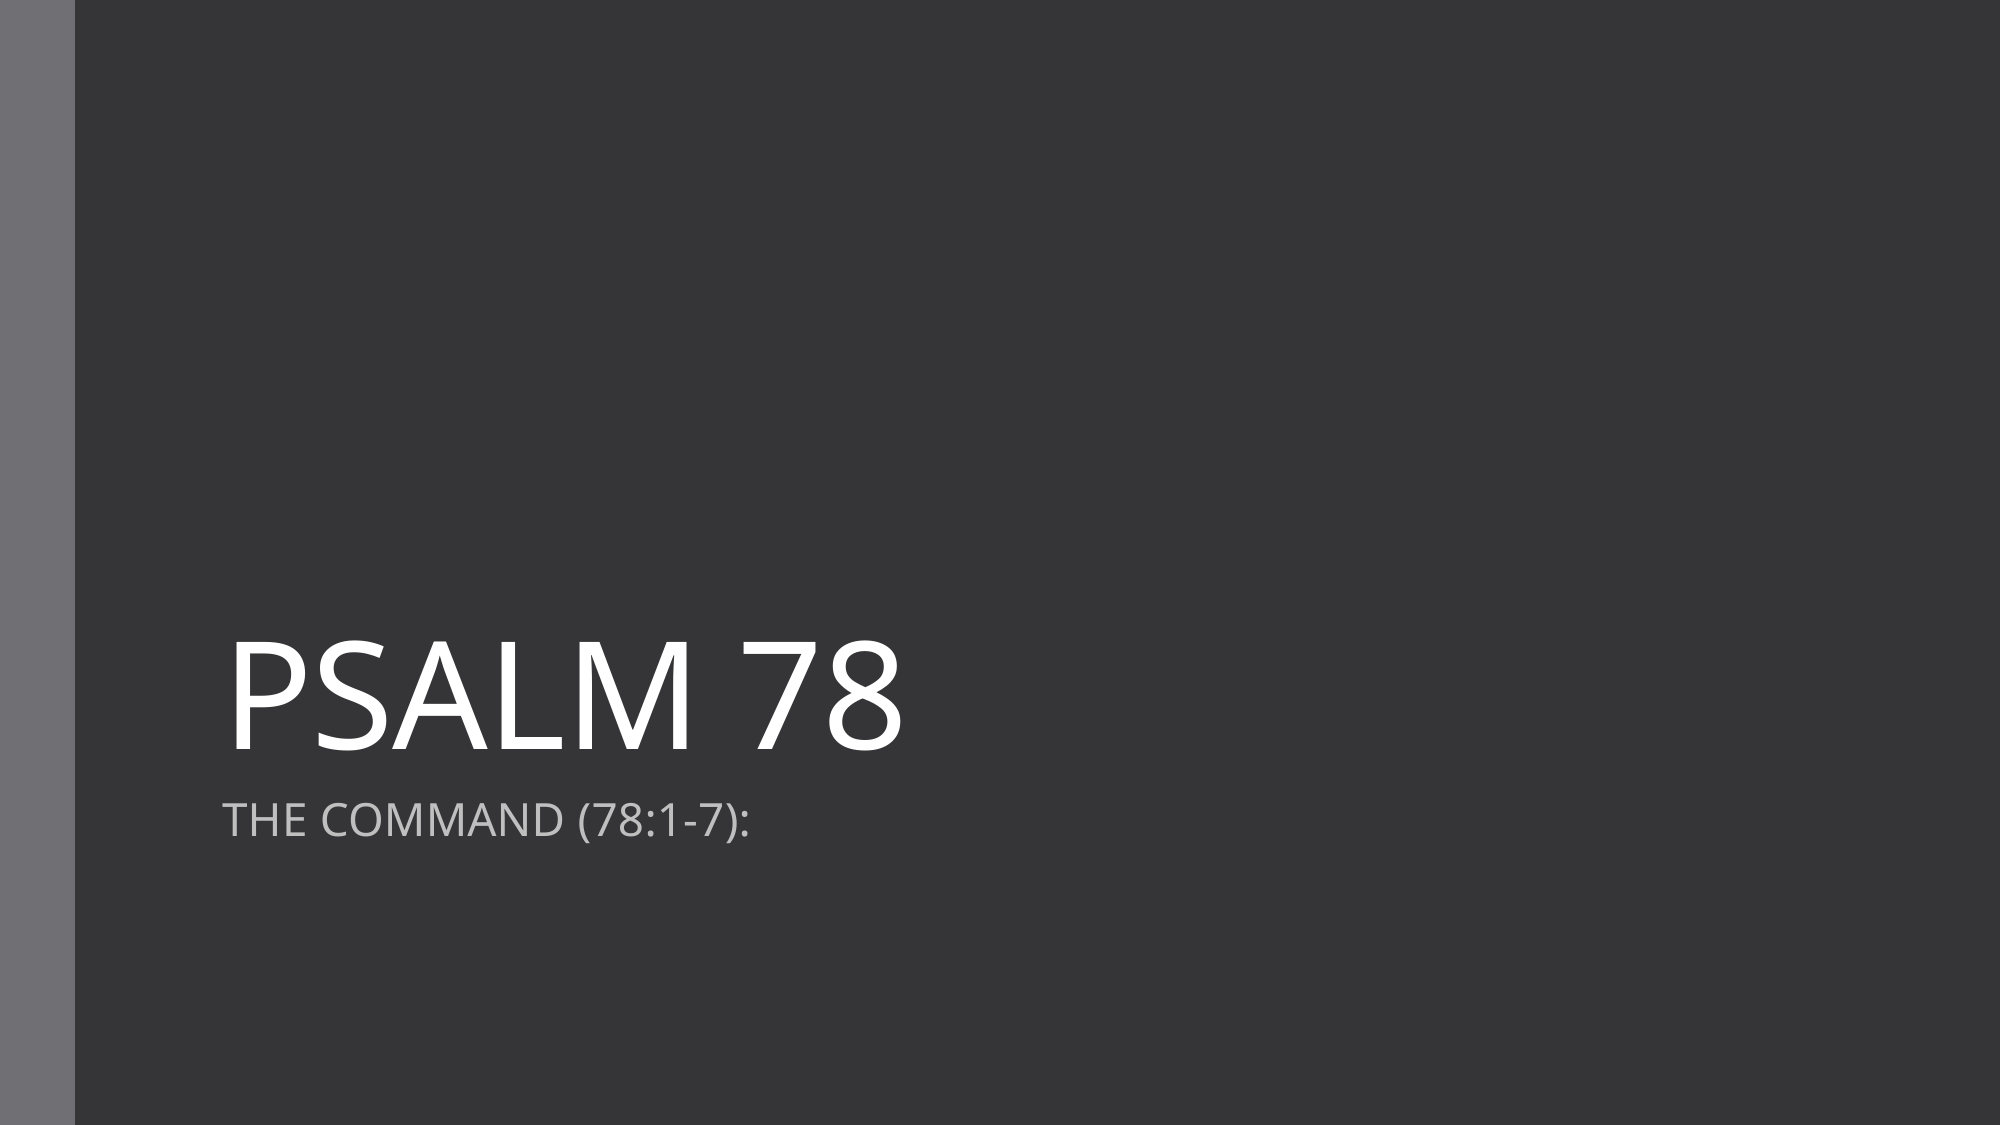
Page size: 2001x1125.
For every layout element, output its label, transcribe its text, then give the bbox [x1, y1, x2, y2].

title PSALM 78 [206, 124, 1752, 787]
subtitle THE COMMAND (78:1-7): [206, 787, 1752, 1066]
